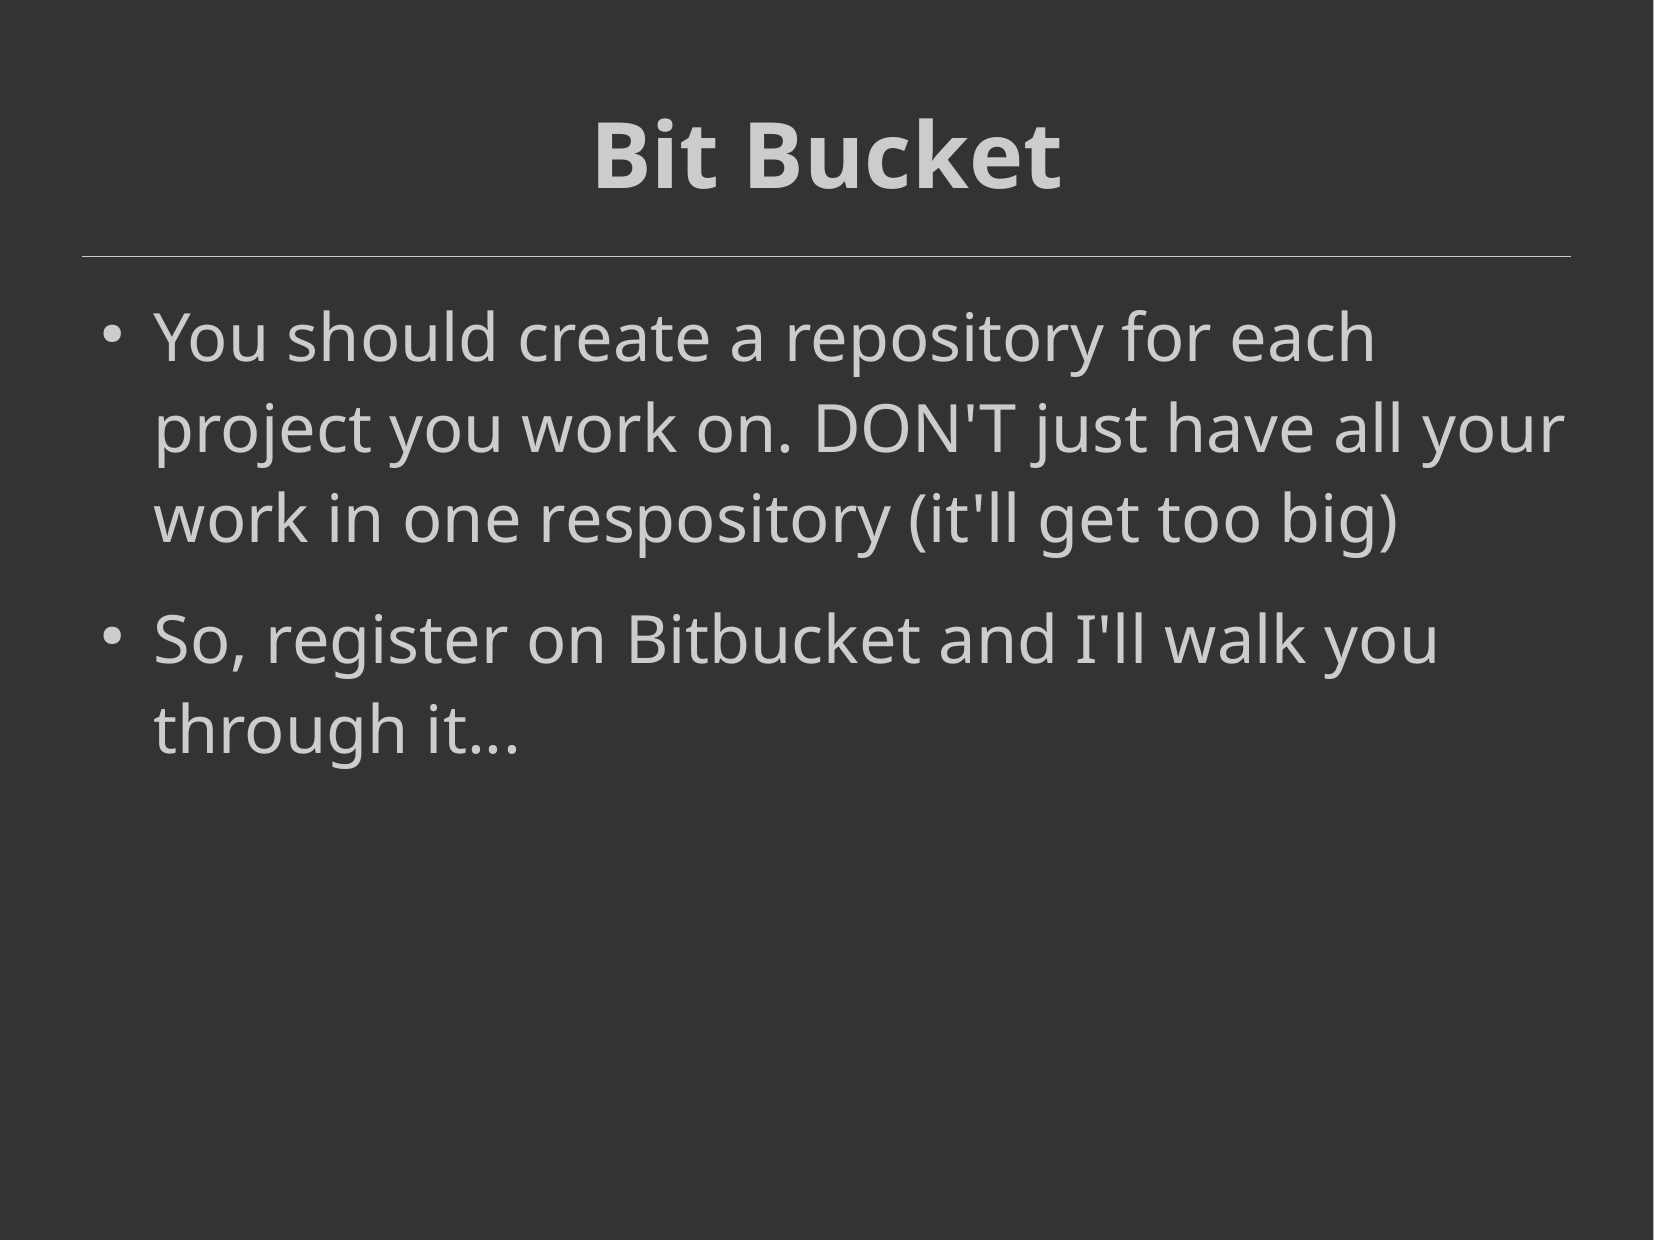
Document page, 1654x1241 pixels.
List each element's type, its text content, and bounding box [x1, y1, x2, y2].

list You should create a repository for each project you work on. DON'T just have all your work in one respository (it'll get too big) So, register on Bitbucket and I'll walk you through it... [82, 290, 1571, 1010]
title Bit Bucket [82, 49, 1571, 257]
